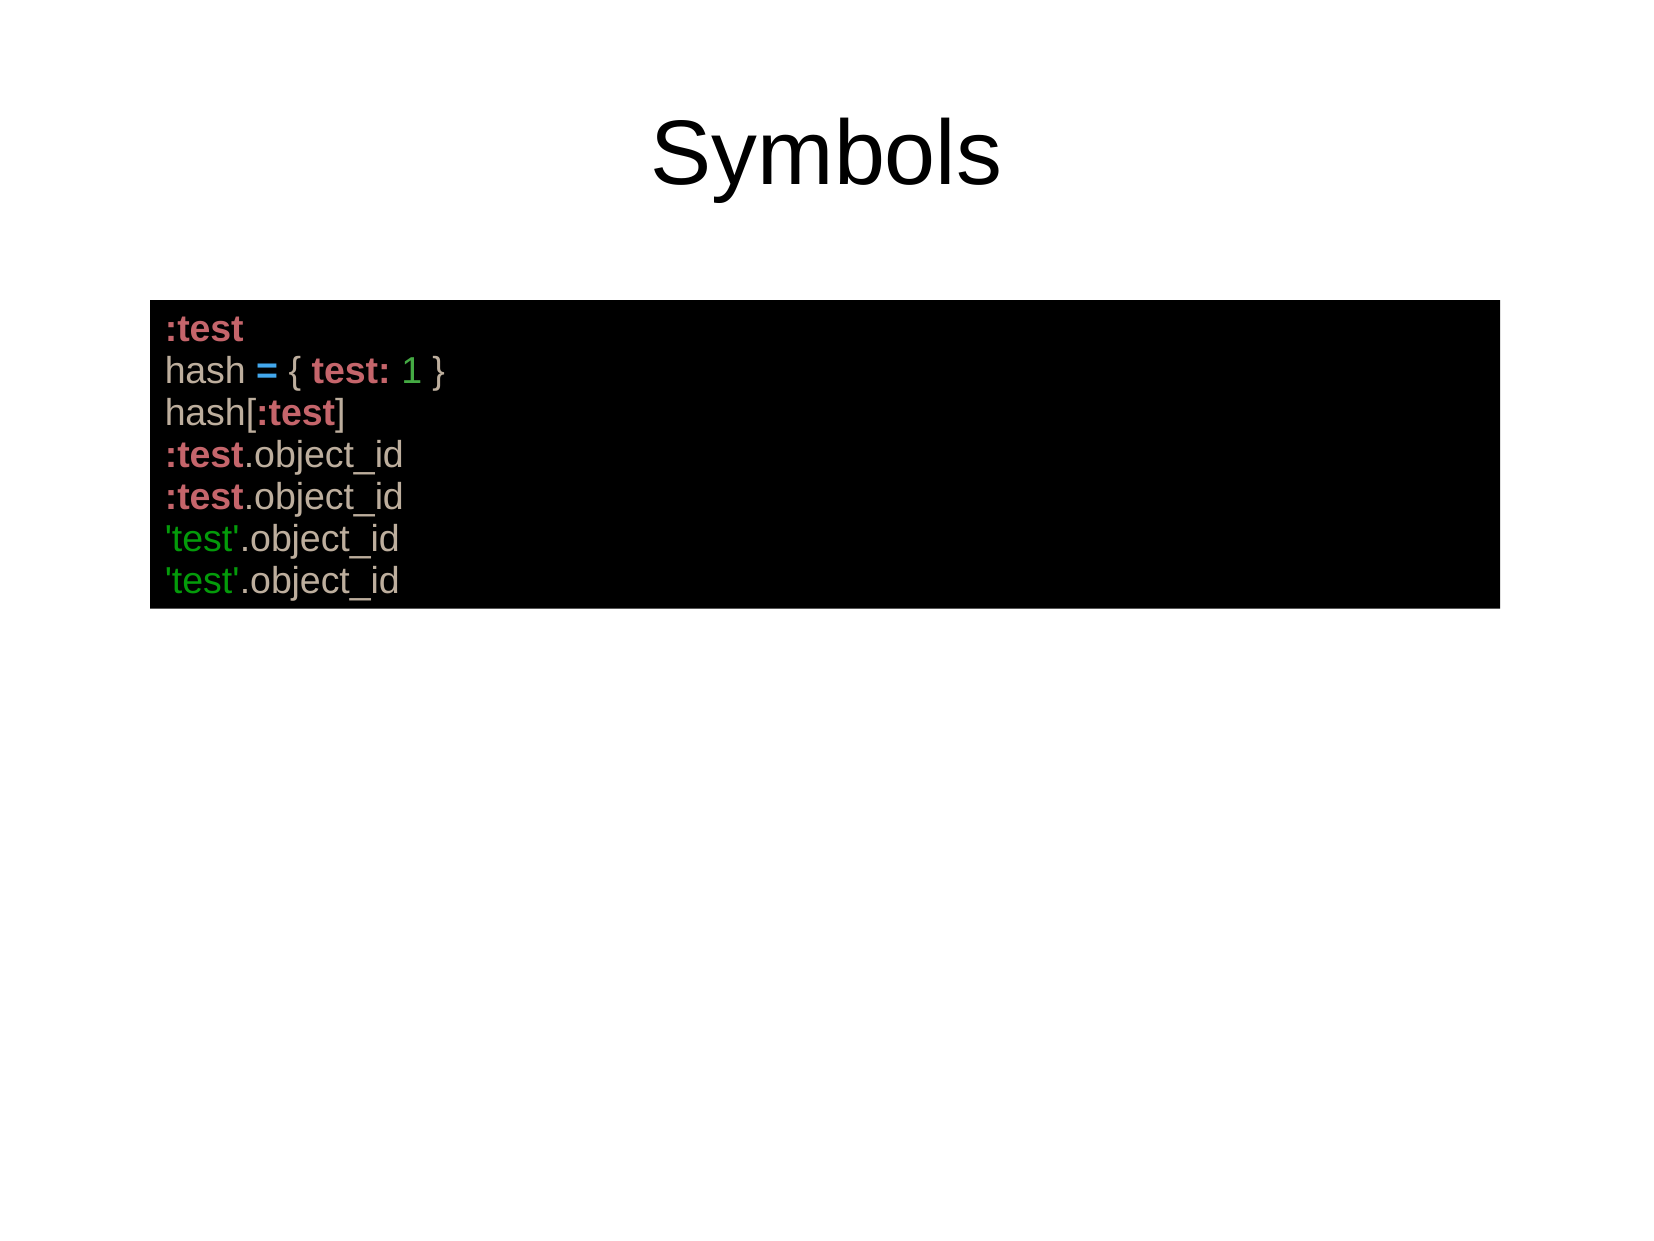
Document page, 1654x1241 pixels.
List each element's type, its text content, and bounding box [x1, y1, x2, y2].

text_box :test hash = { test: 1 } hash[:test] :test.object_id :test.object_id 'test'.object_id 'test'.object_id [150, 300, 1501, 609]
title Symbols [82, 49, 1571, 257]
